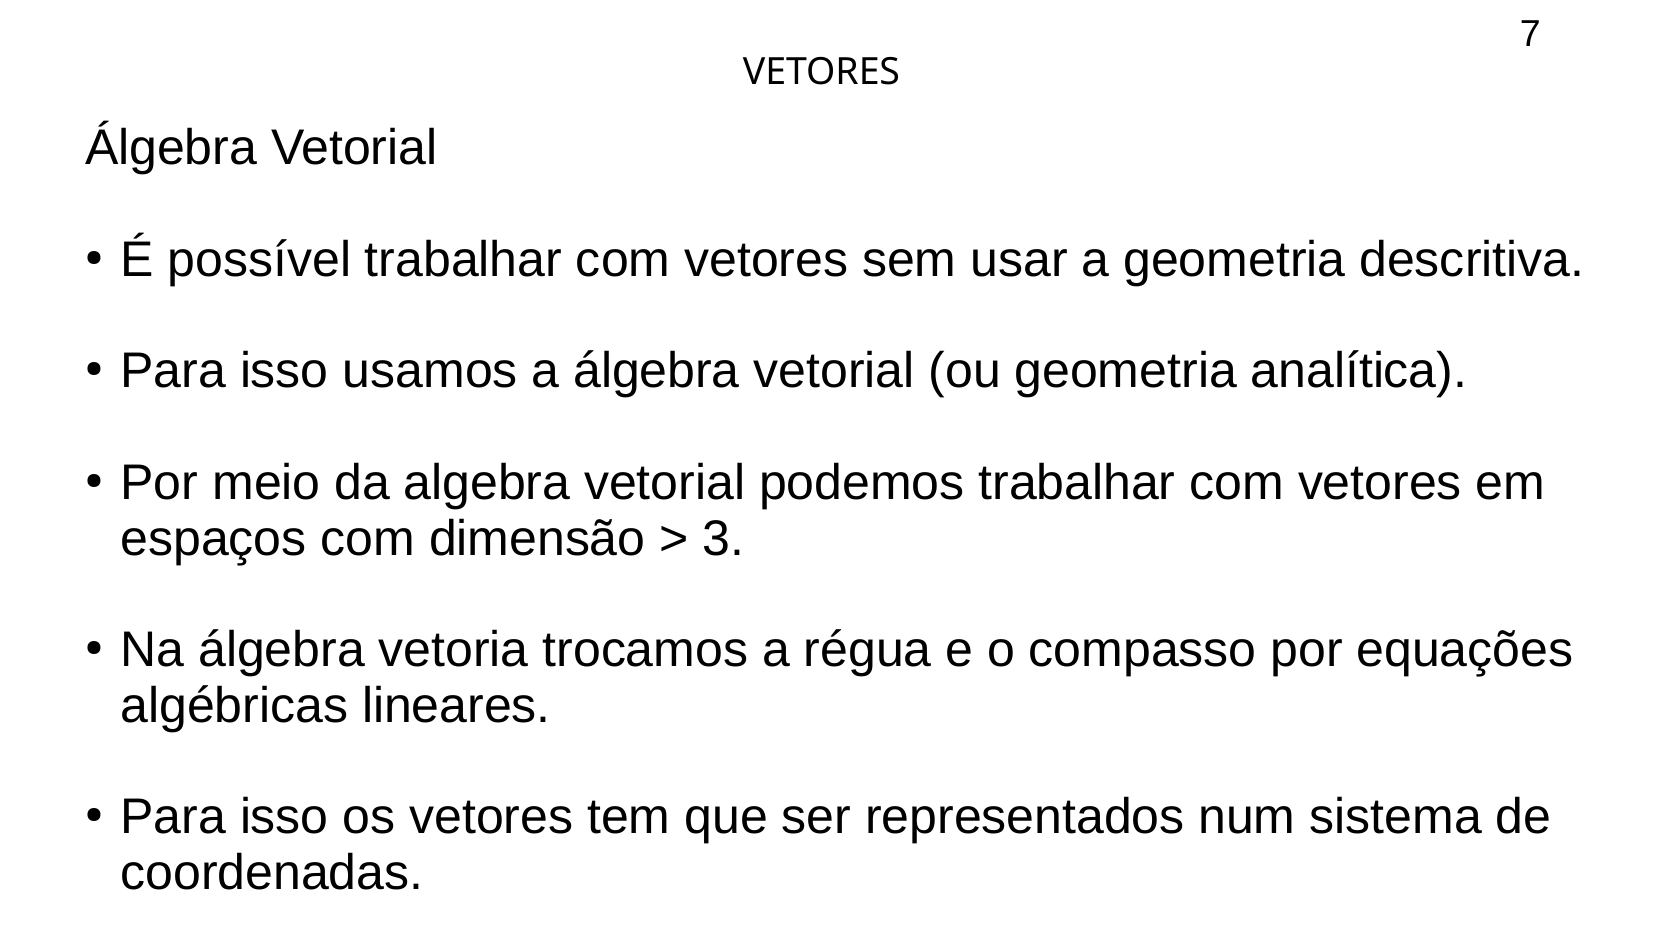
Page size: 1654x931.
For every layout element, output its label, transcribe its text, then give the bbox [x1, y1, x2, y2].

text_box Álgebra Vetorial É possível trabalhar com vetores sem usar a geometria descritiva. Para isso usamos a álgebra vetorial (ou geometria analítica). Por meio da algebra vetorial podemos trabalhar com vetores em espaços com dimensão > 3. Na álgebra vetoria trocamos a régua e o compasso por equações algébricas lineares. Para isso os vetores tem que ser representados num sistema de coordenadas. [70, 112, 1613, 908]
text_box <number> [1505, 4, 1654, 75]
text_box VETORES [728, 11, 937, 93]
